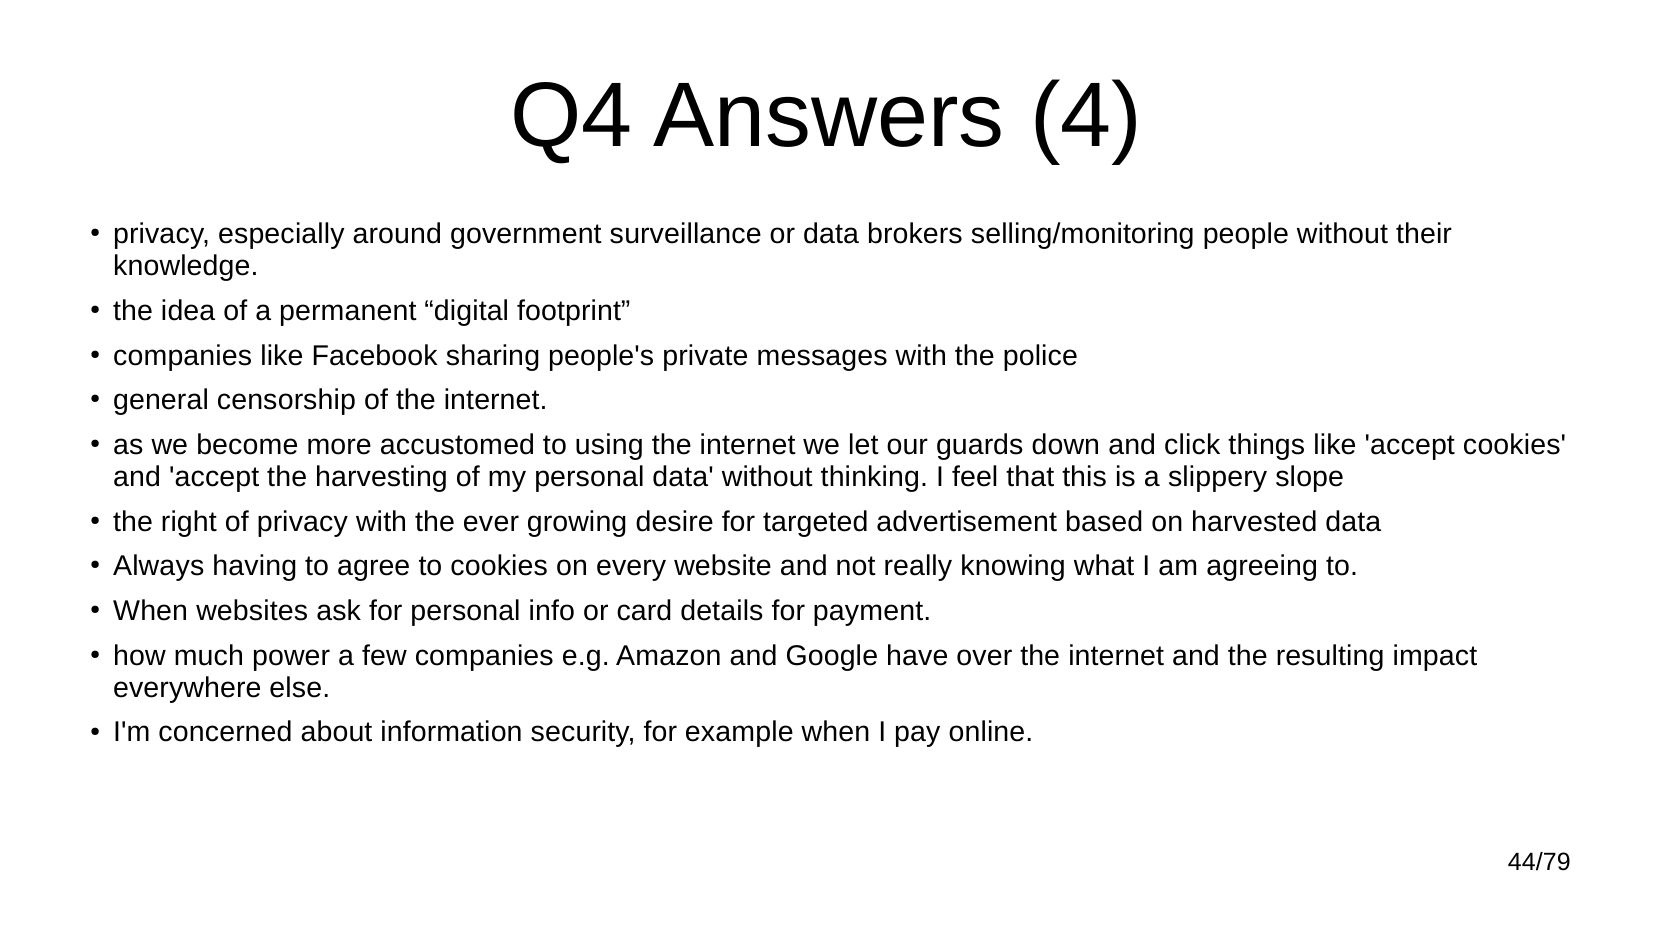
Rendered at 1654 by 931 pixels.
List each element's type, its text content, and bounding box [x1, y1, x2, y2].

title Q4 Answers (4) [82, 37, 1571, 193]
list privacy, especially around government surveillance or data brokers selling/monitoring people without their knowledge. the idea of a permanent “digital footprint” companies like Facebook sharing people's private messages with the police general censorship of the internet. as we become more accustomed to using the internet we let our guards down and click things like 'accept cookies' and 'accept the harvesting of my personal data' without thinking. I feel that this is a slippery slope the right of privacy with the ever growing desire for targeted advertisement based on harvested data Always having to agree to cookies on every website and not really knowing what I am agreeing to. When websites ask for personal info or card details for payment. how much power a few companies e.g. Amazon and Google have over the internet and the resulting impact everywhere else. I'm concerned about information security, for example when I pay online. [82, 217, 1571, 758]
